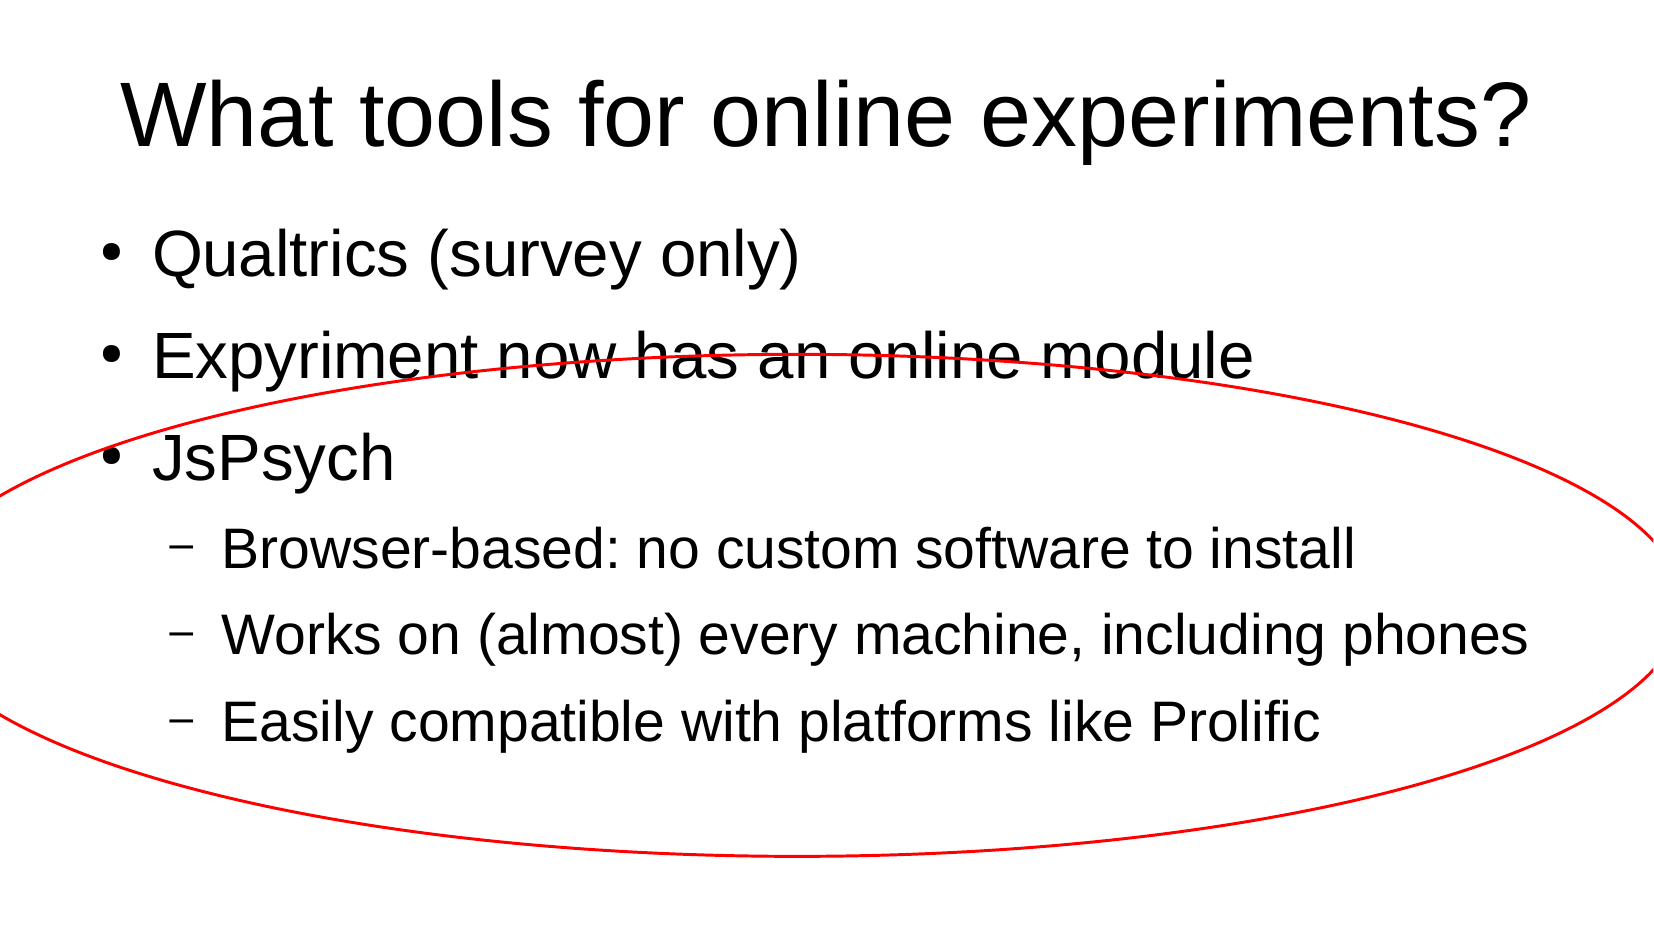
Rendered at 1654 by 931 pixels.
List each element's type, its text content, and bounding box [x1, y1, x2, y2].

list Qualtrics (survey only) Expyriment now has an online module JsPsych Browser-based: no custom software to install Works on (almost) every machine, including phones Easily compatible with platforms like Prolific [82, 217, 1571, 480]
title What tools for online experiments? [82, 37, 1571, 193]
list Qualtrics (survey only) Expyriment now has an online module JsPsych Browser-based: no custom software to install Works on (almost) every machine, including phones Easily compatible with platforms like Prolific [82, 356, 1571, 758]
